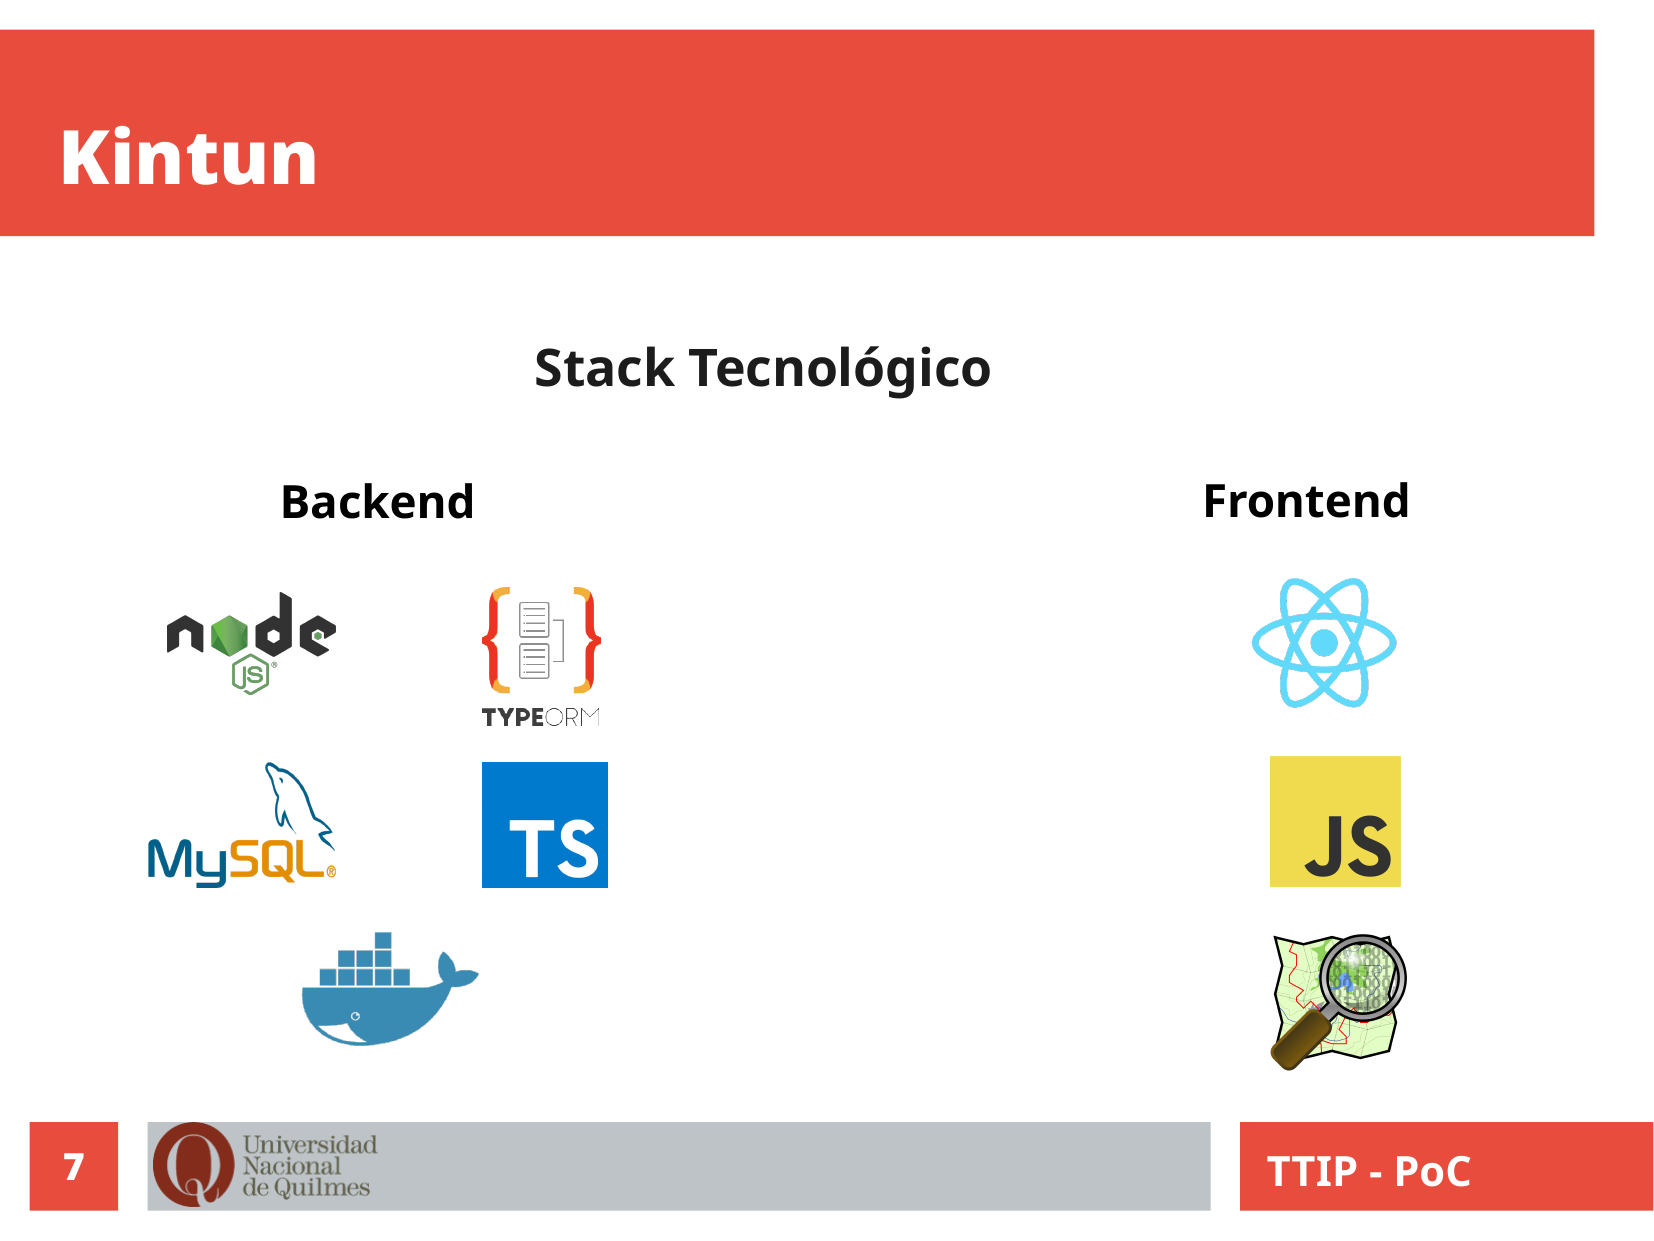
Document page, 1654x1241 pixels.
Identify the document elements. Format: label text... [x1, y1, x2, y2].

picture [1270, 756, 1401, 887]
picture [1268, 930, 1410, 1072]
picture [300, 899, 481, 1080]
picture [153, 1122, 378, 1207]
text_box Frontend [1187, 461, 1450, 532]
text_box Backend [264, 462, 513, 534]
picture [167, 592, 336, 695]
text_box TTIP - PoC [1251, 1133, 1548, 1200]
picture [148, 762, 336, 888]
picture [482, 762, 608, 888]
picture [1200, 555, 1448, 731]
picture [465, 580, 618, 733]
list Stack Tecnológico [534, 330, 1119, 402]
title Kintun [59, 59, 1595, 207]
